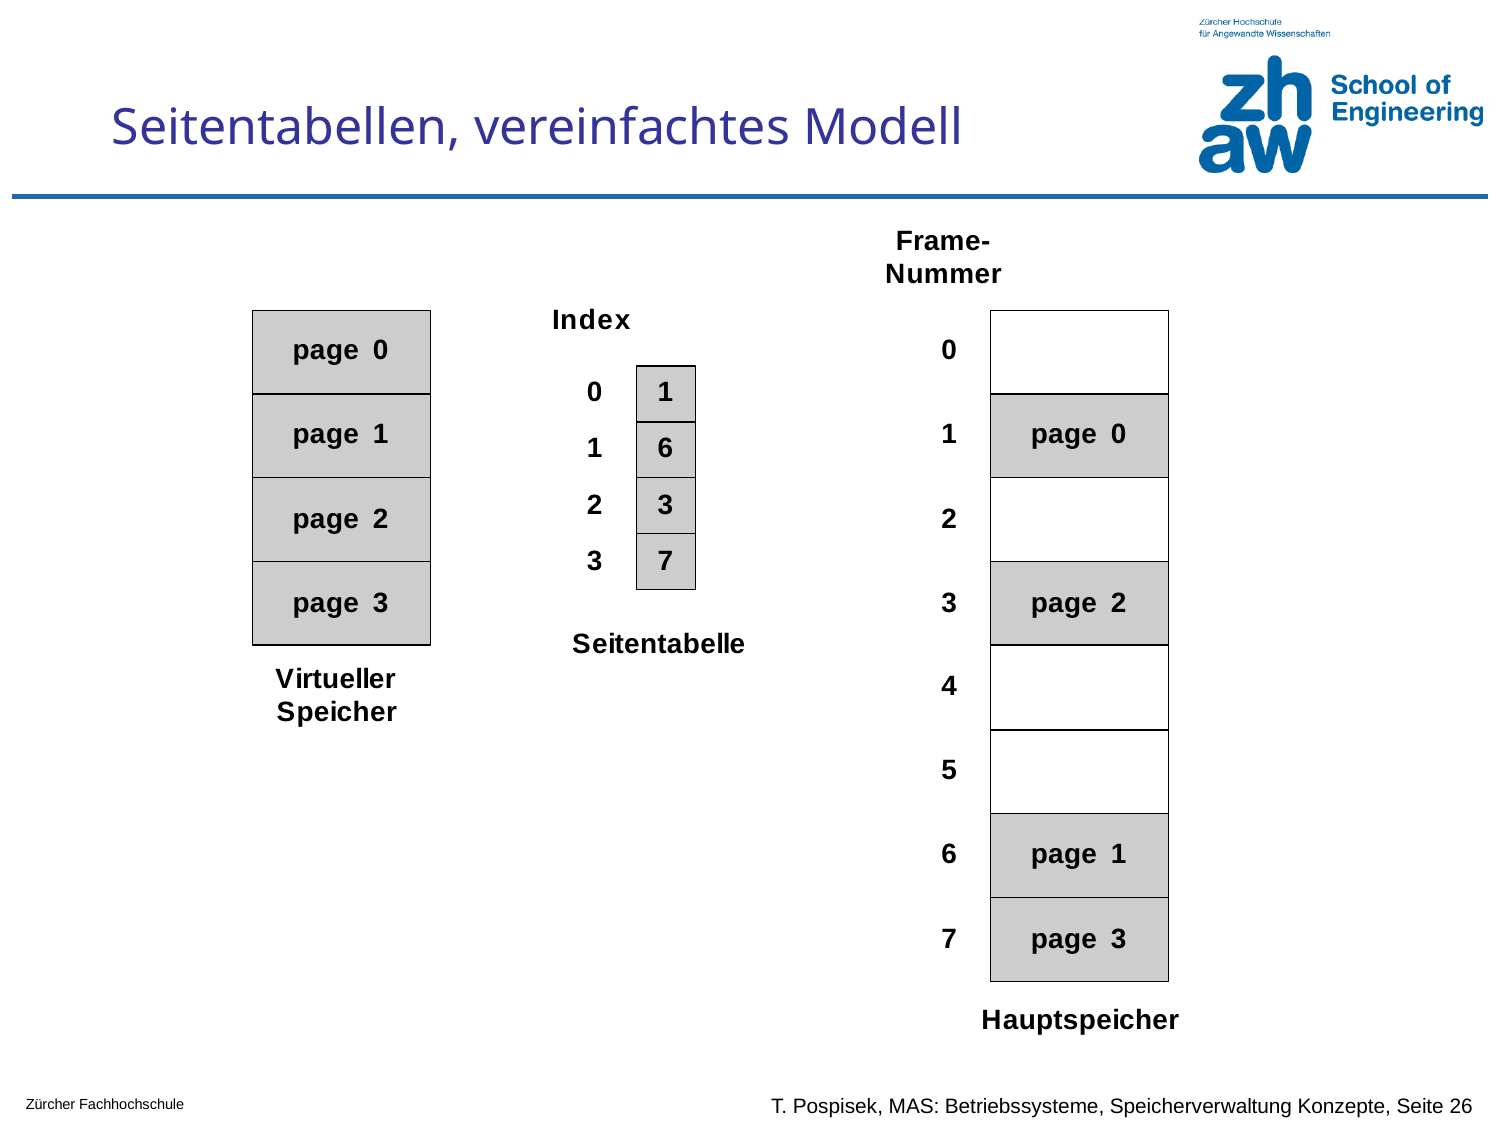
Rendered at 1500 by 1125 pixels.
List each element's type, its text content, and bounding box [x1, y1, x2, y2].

title Seitentabellen, vereinfachtes Modell [96, 50, 1375, 163]
picture [1199, 19, 1483, 173]
picture [249, 200, 1217, 1082]
